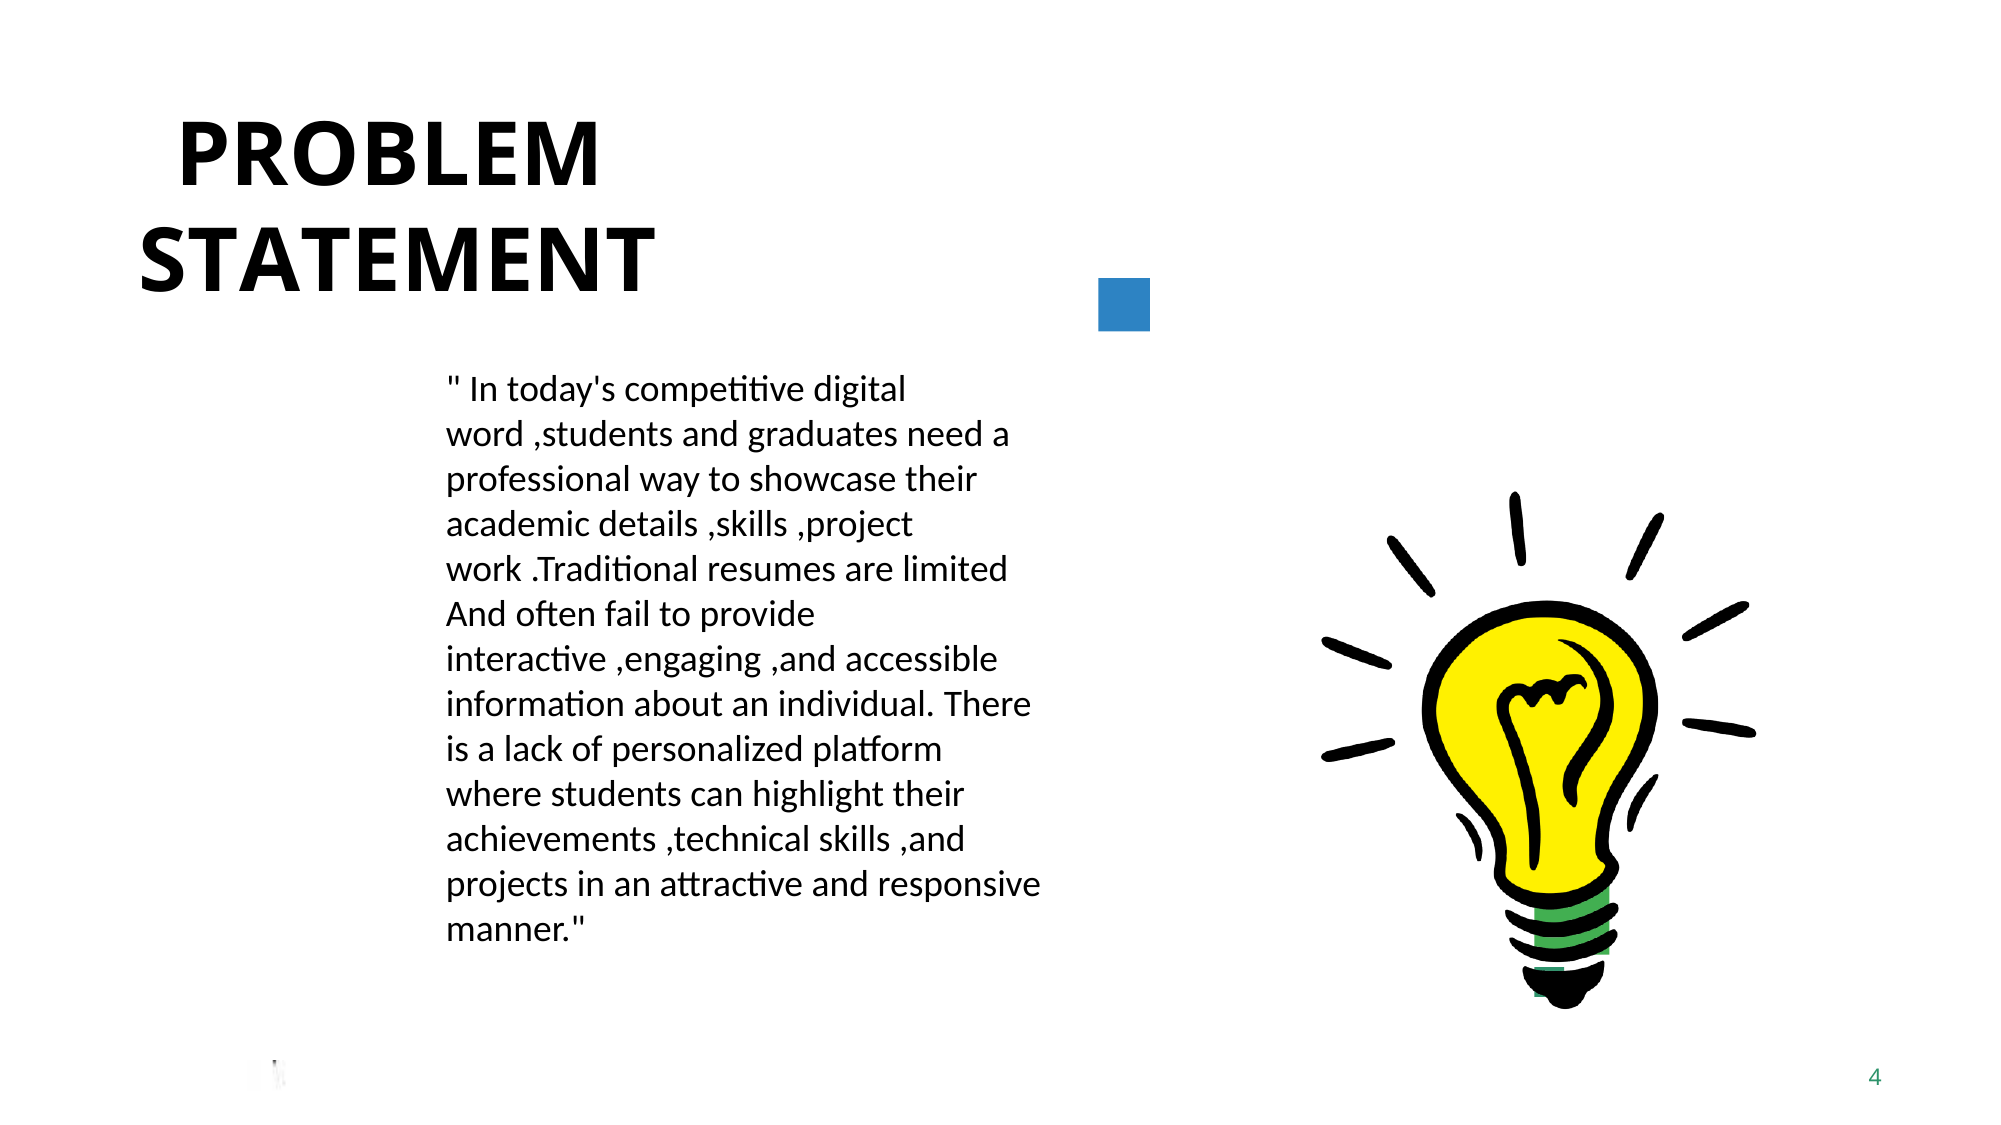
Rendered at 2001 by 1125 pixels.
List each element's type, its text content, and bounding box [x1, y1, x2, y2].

title PROBLEM STATEMENT [136, 94, 1062, 205]
picture [1310, 481, 1765, 1016]
text_box [108, 239, 1309, 1110]
slide_number 4 [1862, 1061, 1888, 1094]
text_box " In today's competitive digital word ,students and graduates need a professional way to showcase their academic details ,skills ,project work .Traditional resumes are limited And often fail to provide interactive ,engaging ,and accessible information about an individual. There is a lack of personalized platform where students can highlight their achievements ,technical skills ,and projects in an attractive and responsive manner." [430, 356, 1061, 918]
